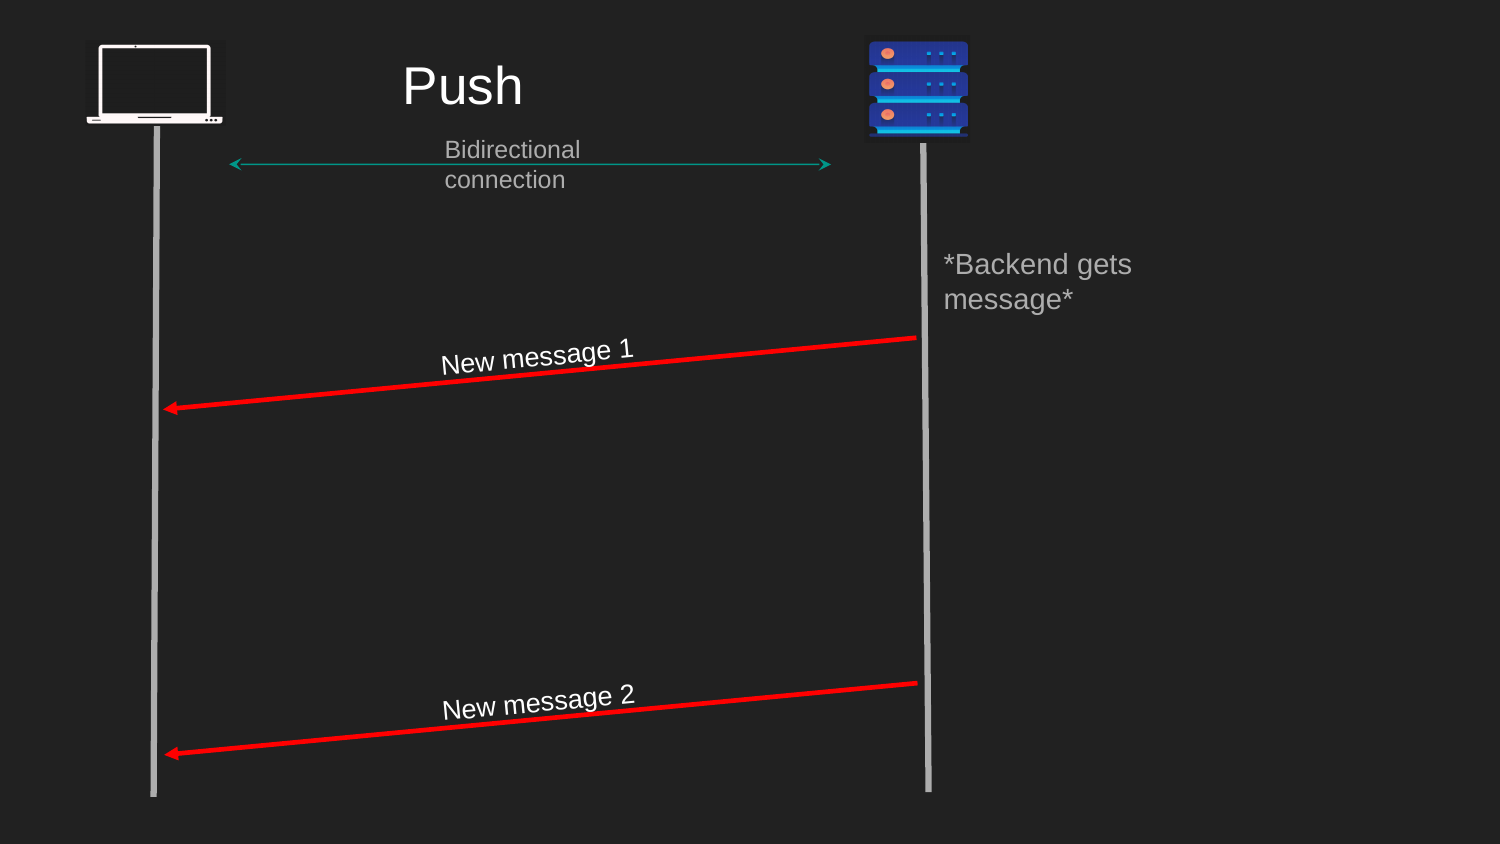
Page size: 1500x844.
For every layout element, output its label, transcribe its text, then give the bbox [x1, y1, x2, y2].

text_box *Backend gets message* [928, 230, 1171, 331]
picture [864, 35, 971, 143]
picture [85, 40, 226, 126]
title Push [387, 36, 727, 131]
text_box New message 1 [422, 298, 804, 398]
text_box New message 2 [424, 641, 834, 743]
text_box Bidirectional connection [429, 118, 672, 209]
